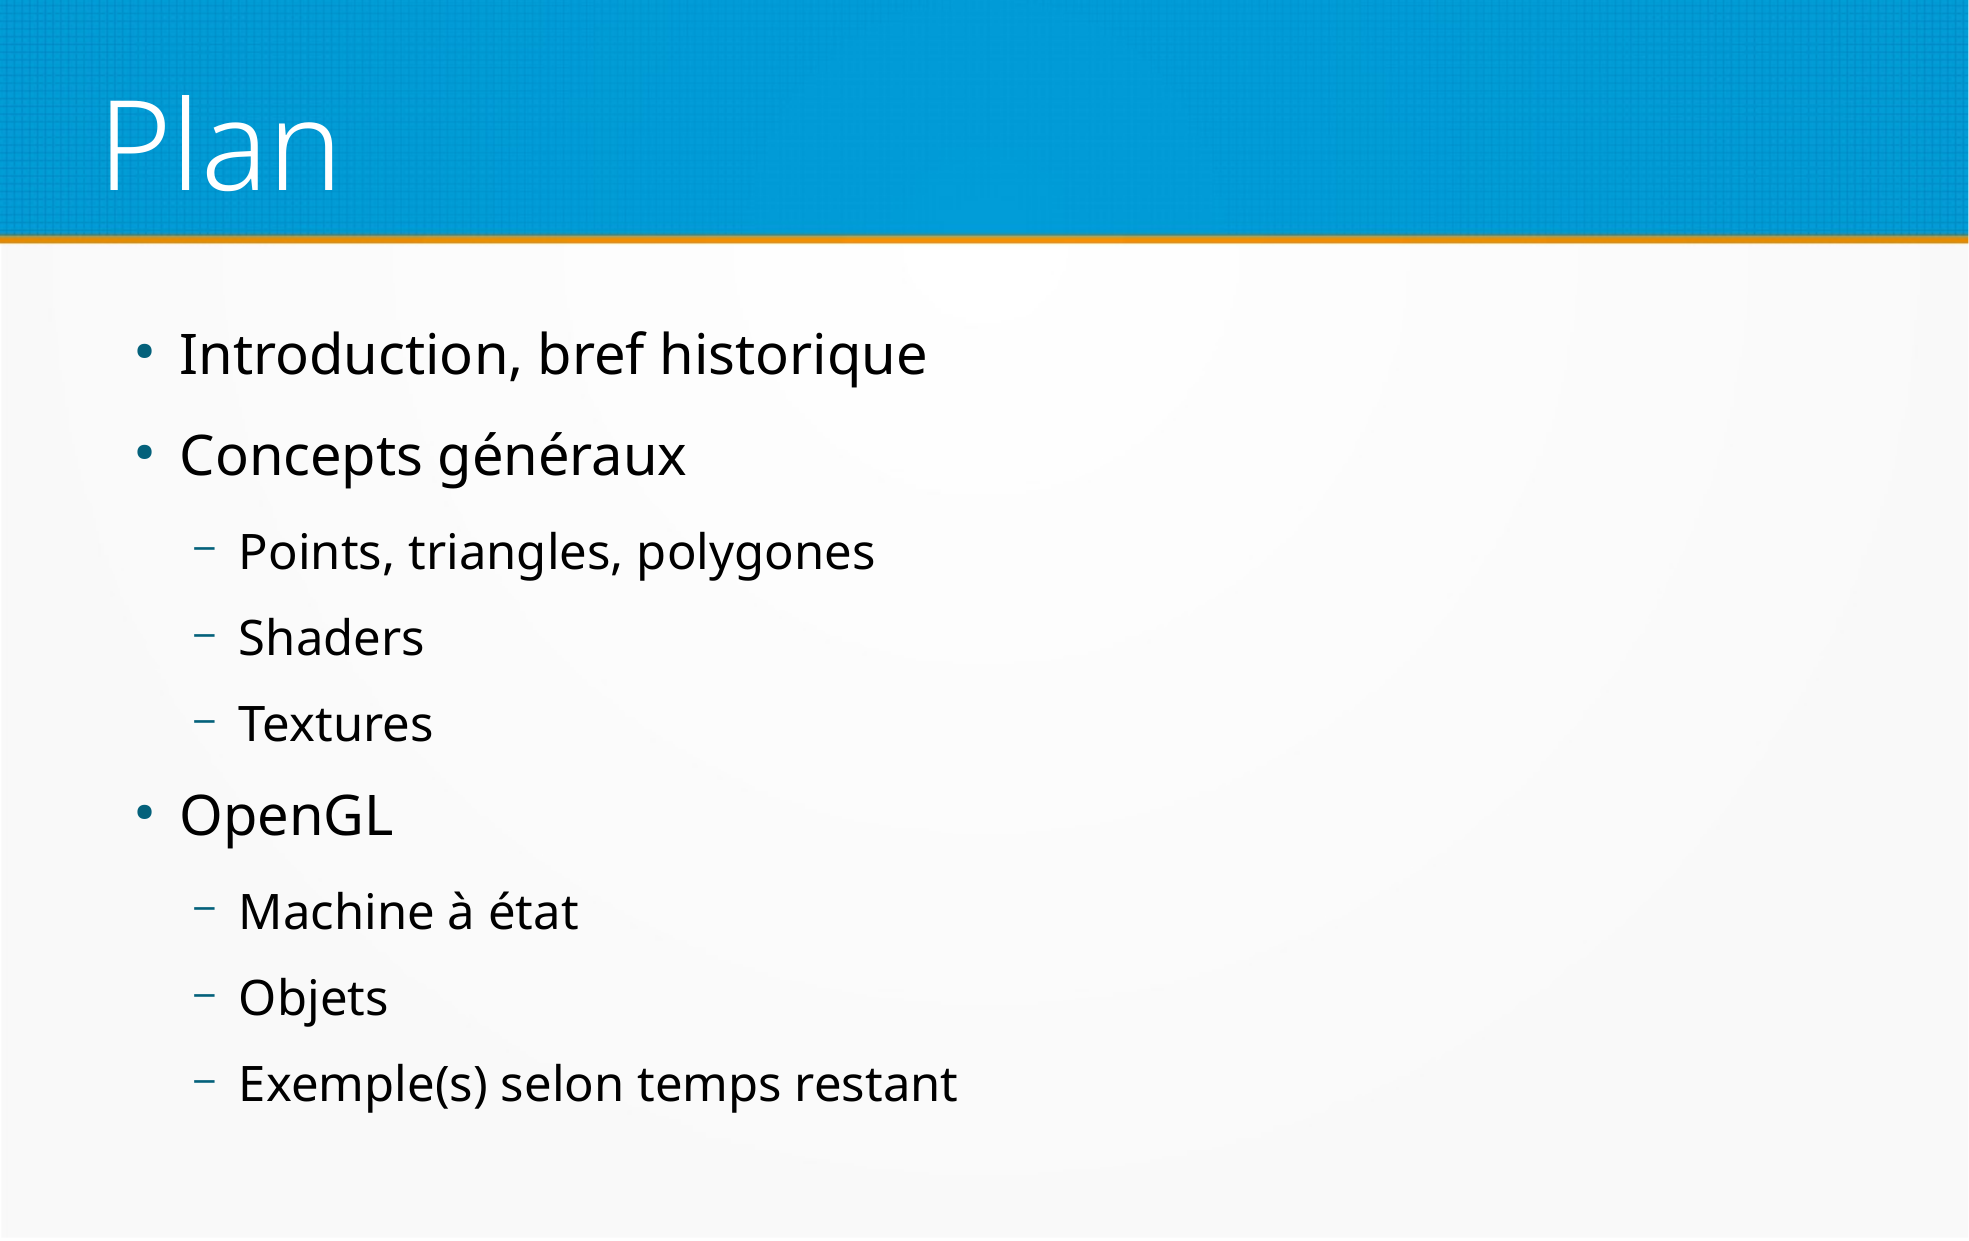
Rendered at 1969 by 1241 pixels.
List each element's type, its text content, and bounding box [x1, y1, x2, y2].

list Introduction, bref historique Concepts généraux Points, triangles, polygones Shaders Textures OpenGL Machine à état Objets Exemple(s) selon temps restant [120, 315, 1882, 1126]
picture [0, 233, 1969, 1241]
title Plan [98, 19, 1870, 227]
